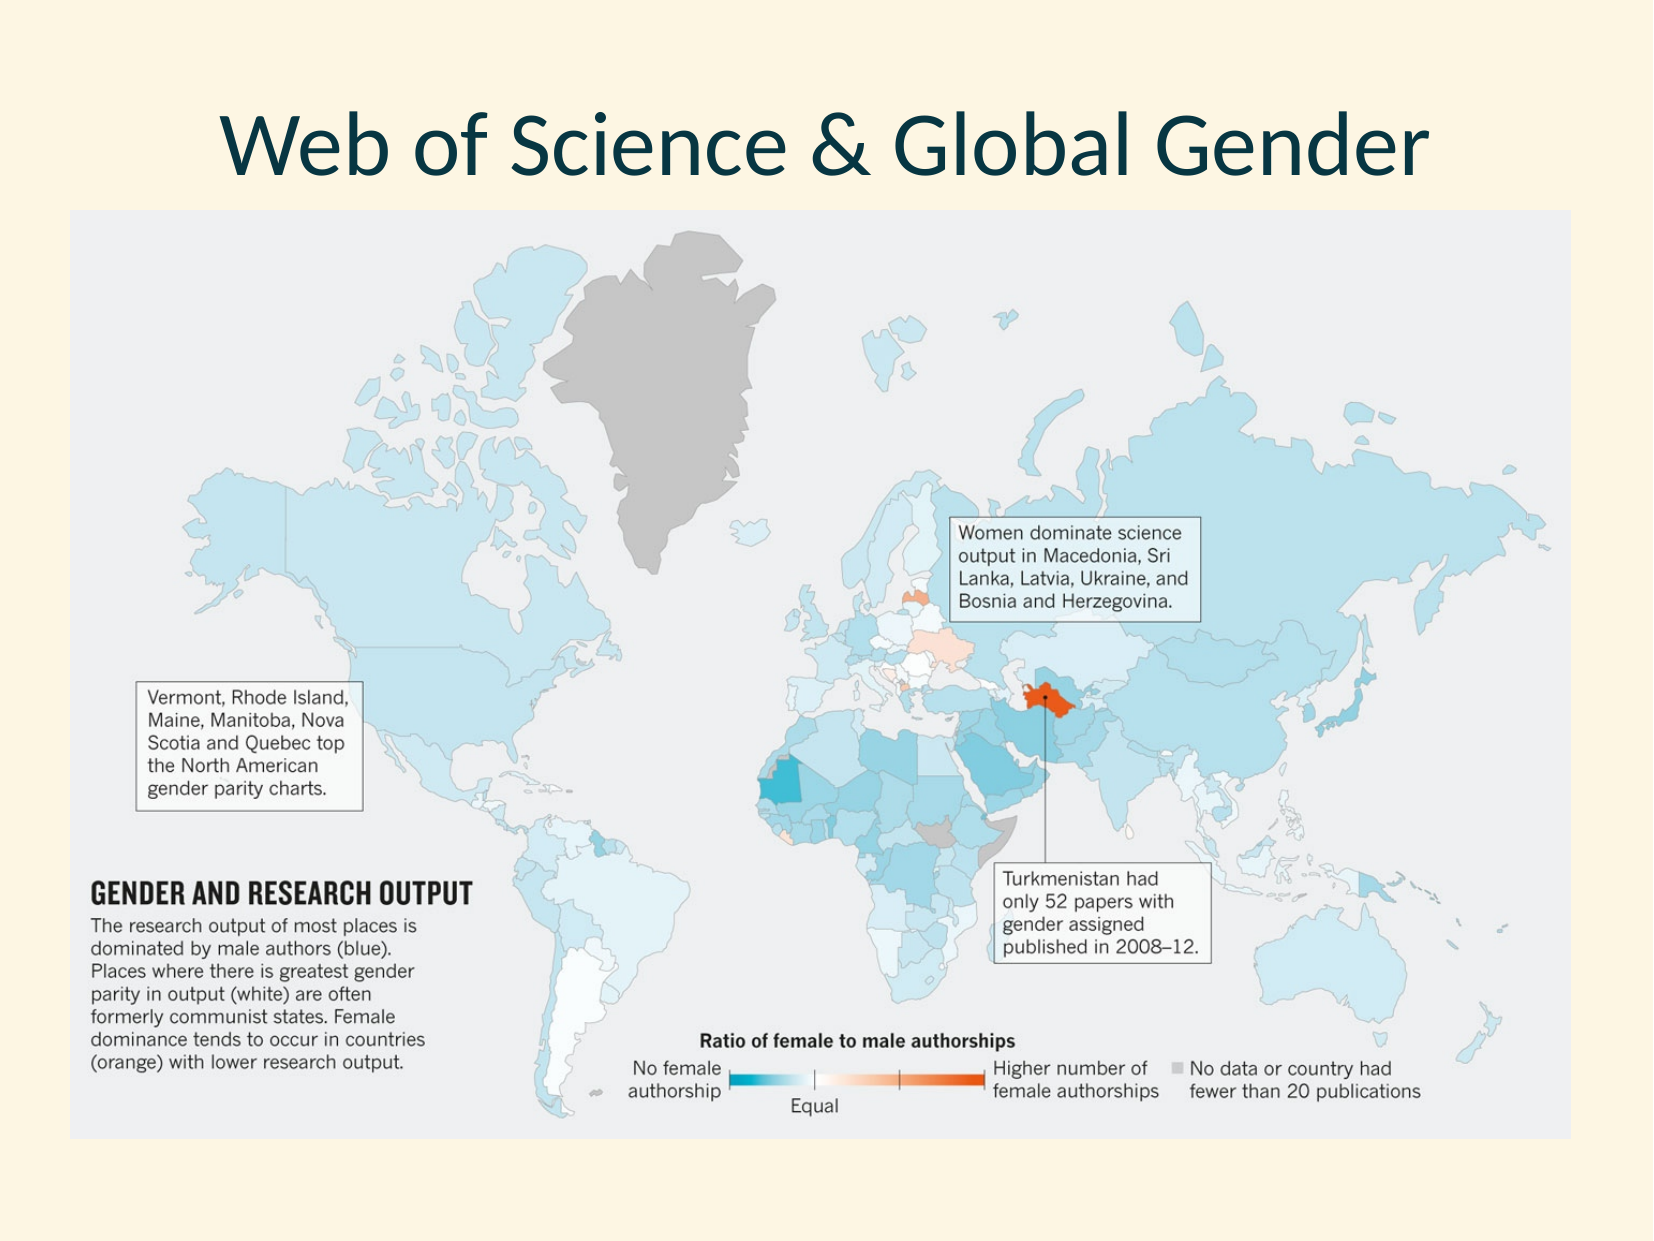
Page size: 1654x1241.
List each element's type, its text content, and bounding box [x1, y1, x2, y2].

picture [70, 210, 1571, 1139]
title Web of Science & Global Gender [82, 49, 1571, 210]
